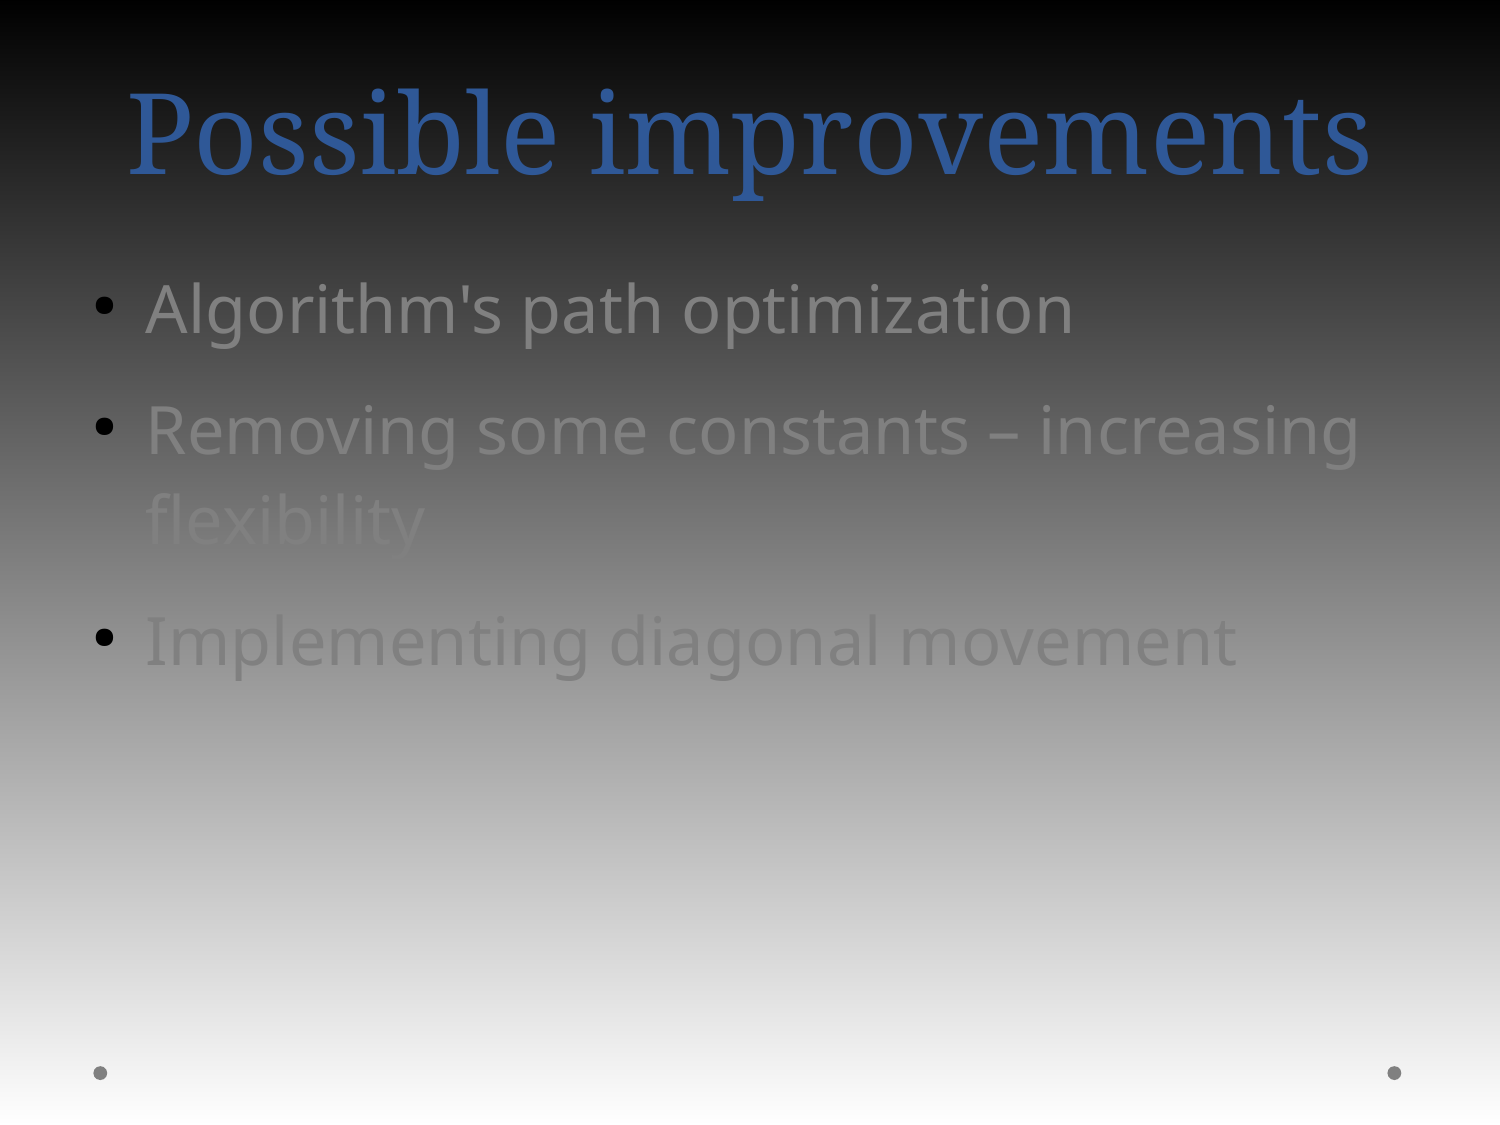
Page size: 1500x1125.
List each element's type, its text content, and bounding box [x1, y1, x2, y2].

list Algorithm's path optimization Removing some constants – increasing flexibility Implementing diagonal movement [75, 262, 1425, 1005]
title Possible improvements [75, 0, 1425, 262]
